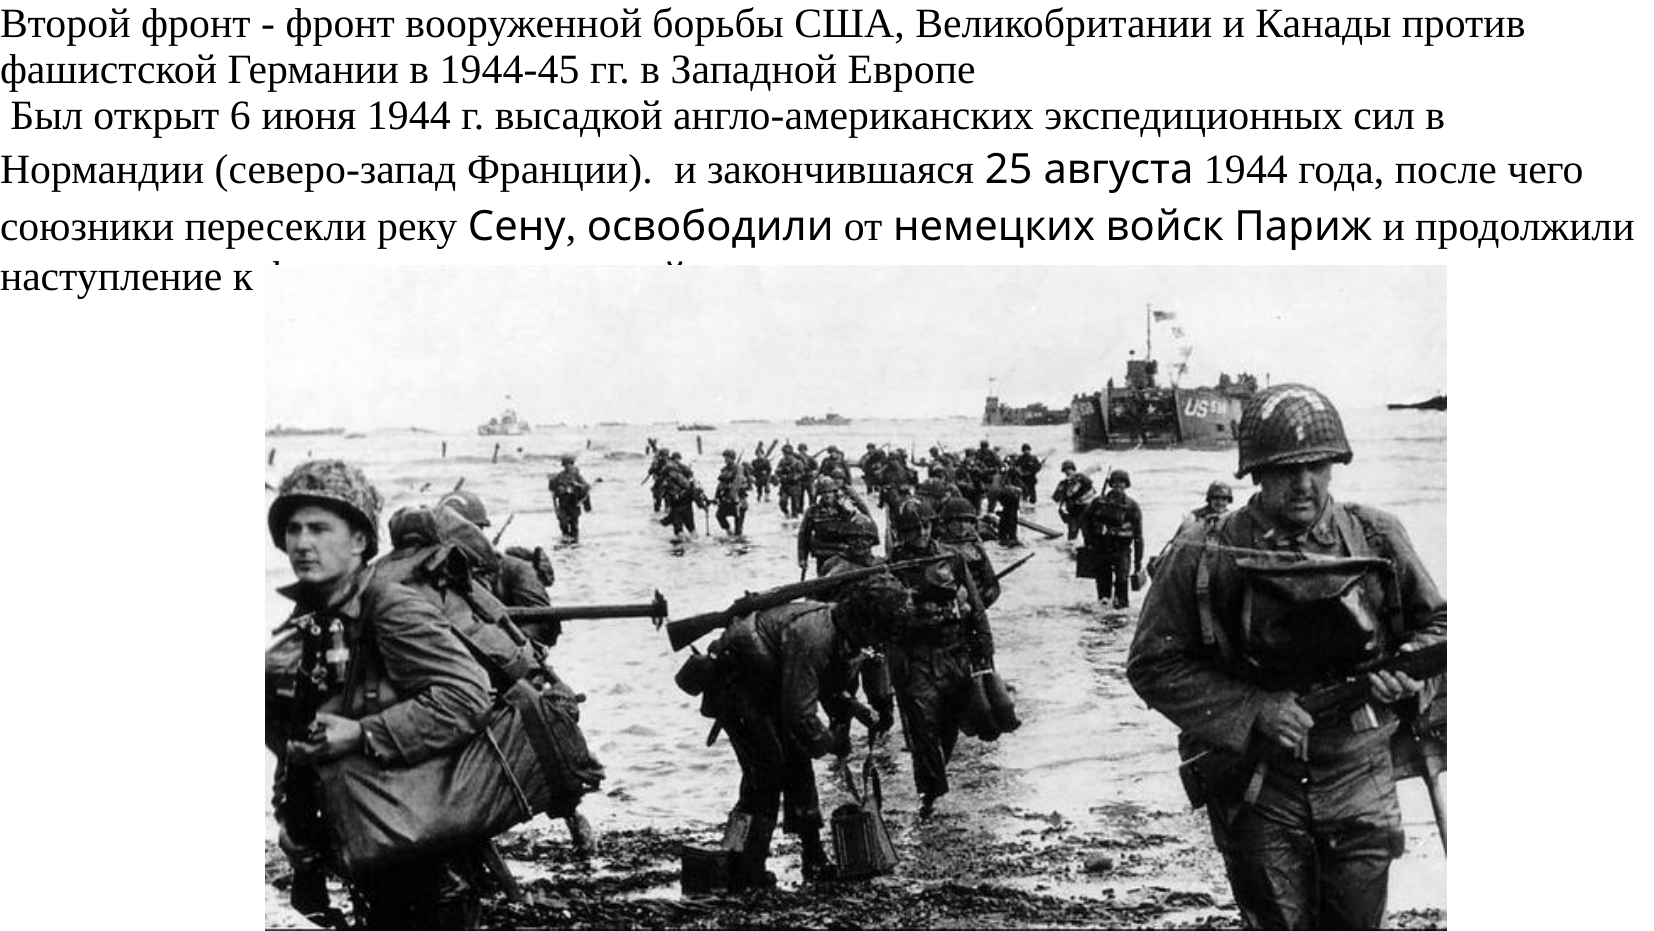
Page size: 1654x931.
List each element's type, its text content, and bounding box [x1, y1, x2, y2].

list Второй фронт - фронт вооруженной борьбы США, Великобритании и Канады против фашистской Германии в 1944-45 гг. в Западной Европе Был открыт 6 июня 1944 г. высадкой англо-американских экспедиционных сил в Нормандии (северо-запад Франции). и закончившаяся 25 августа 1944 года, после чего союзники пересекли реку Сену, освободили от немецких войск Париж и продолжили наступление к французско-германской границе. [0, 0, 1654, 540]
picture [265, 265, 1447, 931]
